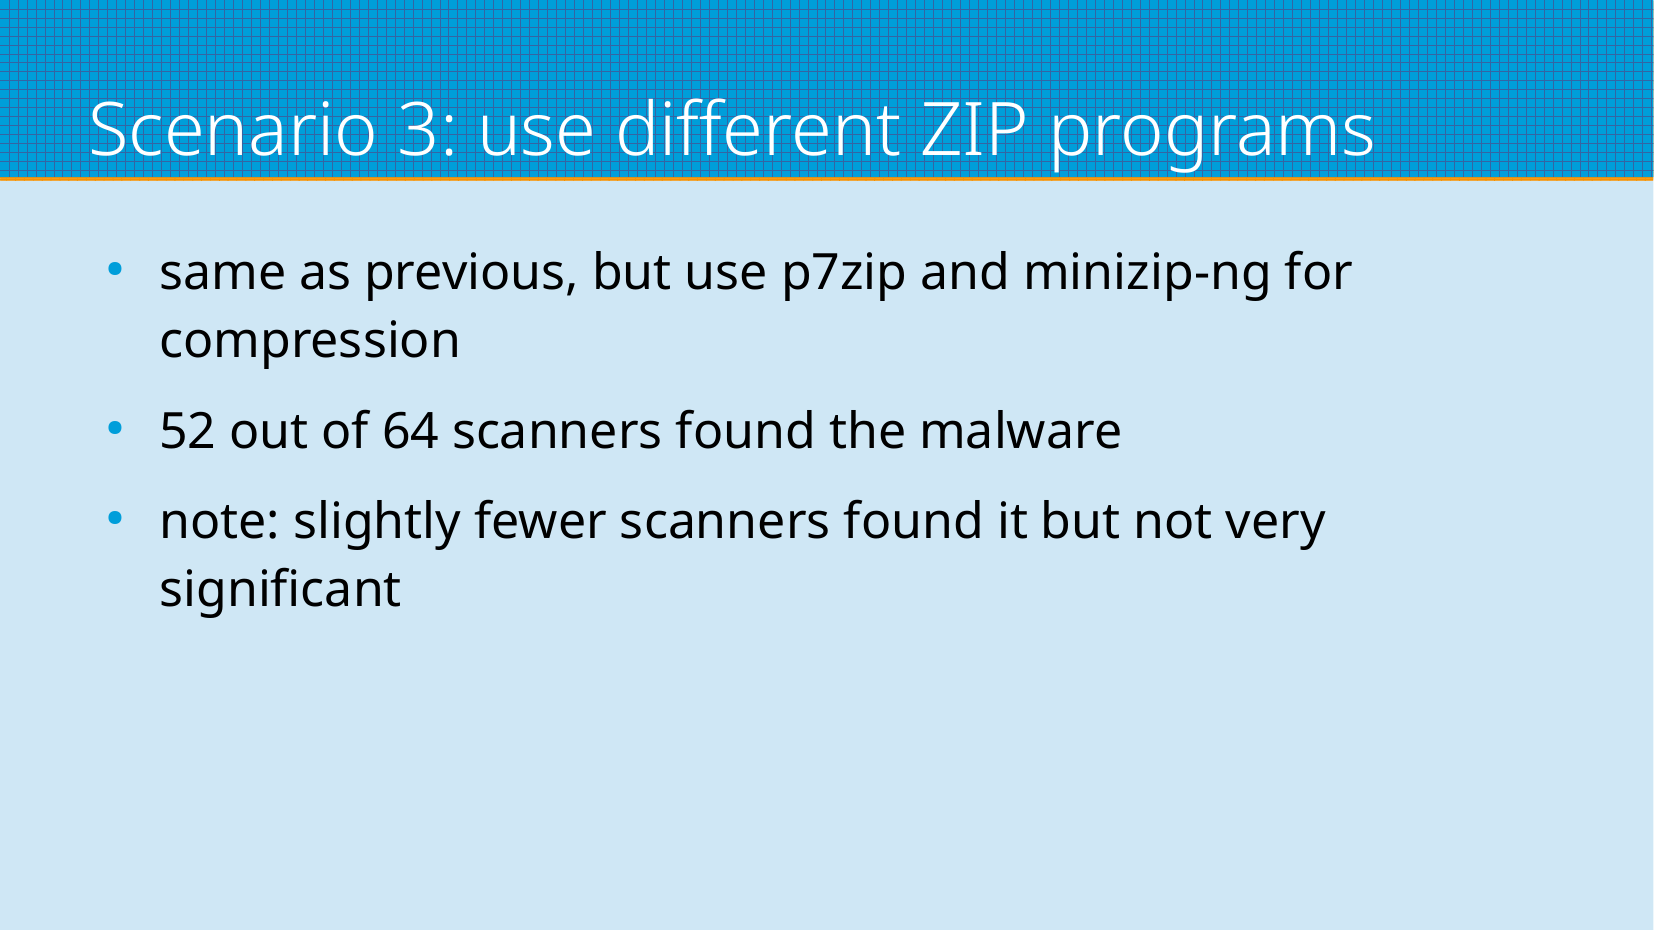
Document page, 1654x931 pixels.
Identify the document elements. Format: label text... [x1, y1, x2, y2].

list same as previous, but use p7zip and minizip-ng for compression 52 out of 64 scanners found the malware note: slightly fewer scanners found it but not very significant [88, 236, 1565, 813]
title Scenario 3: use different ZIP programs [88, 14, 1565, 178]
